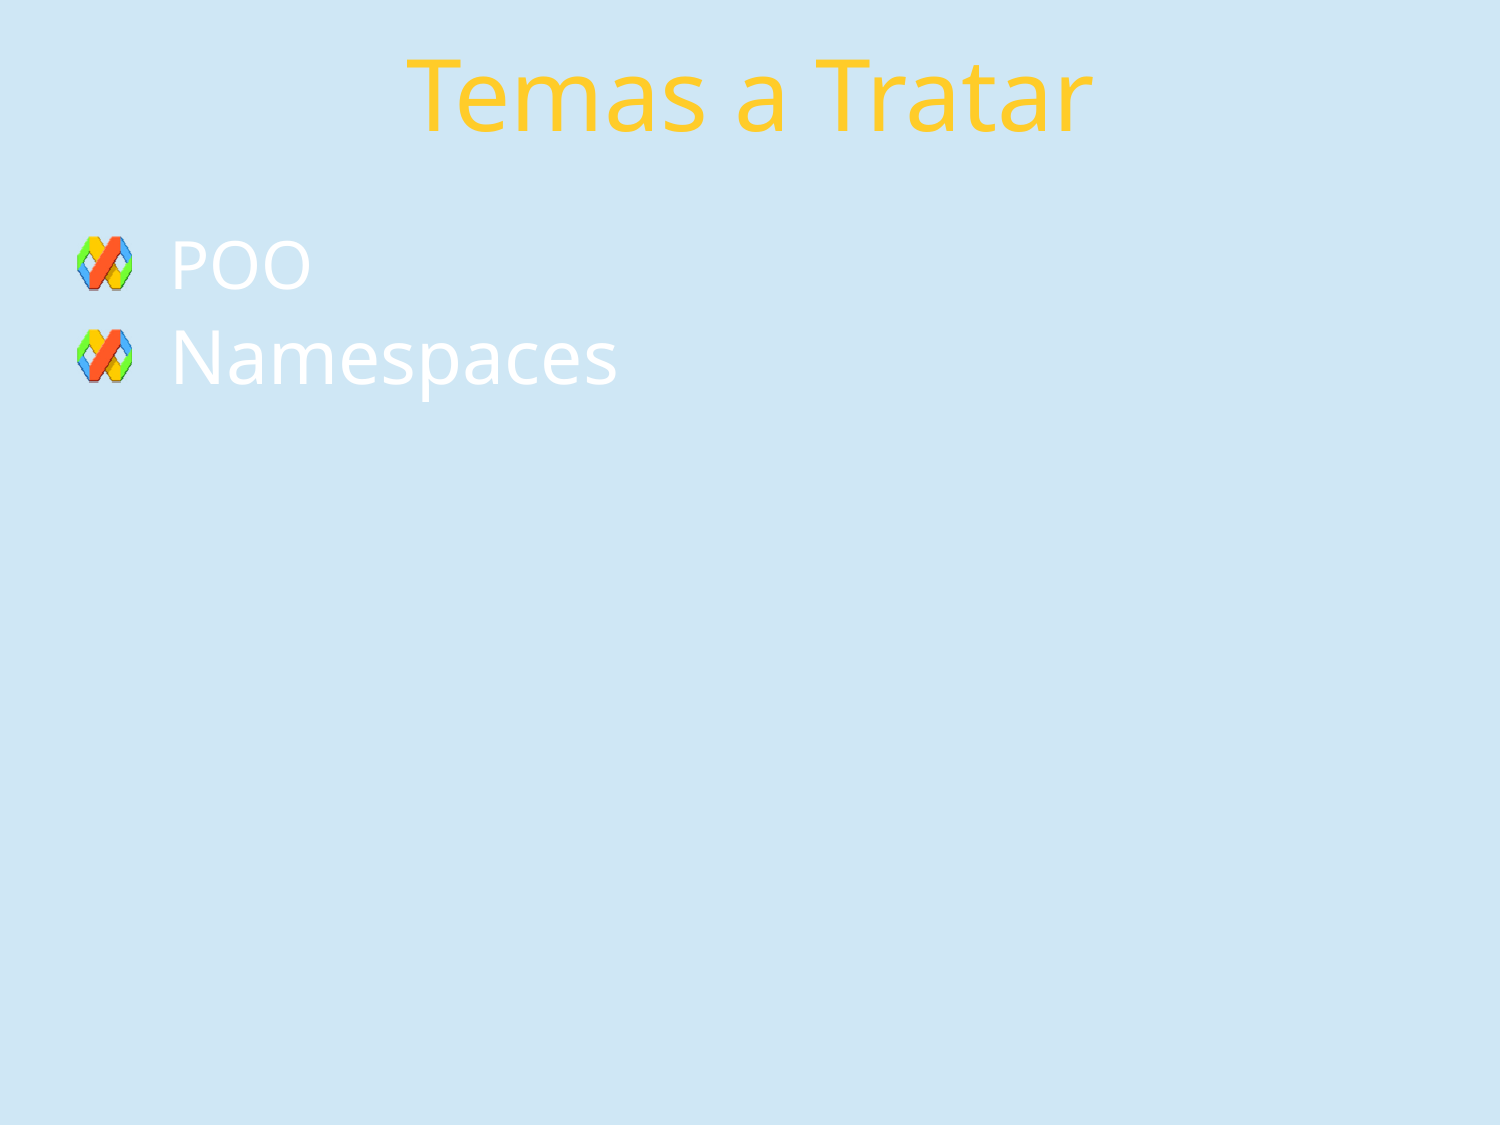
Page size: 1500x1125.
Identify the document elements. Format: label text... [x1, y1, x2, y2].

list POO Namespaces [63, 224, 1443, 417]
title Temas a Tratar [62, 37, 1440, 161]
